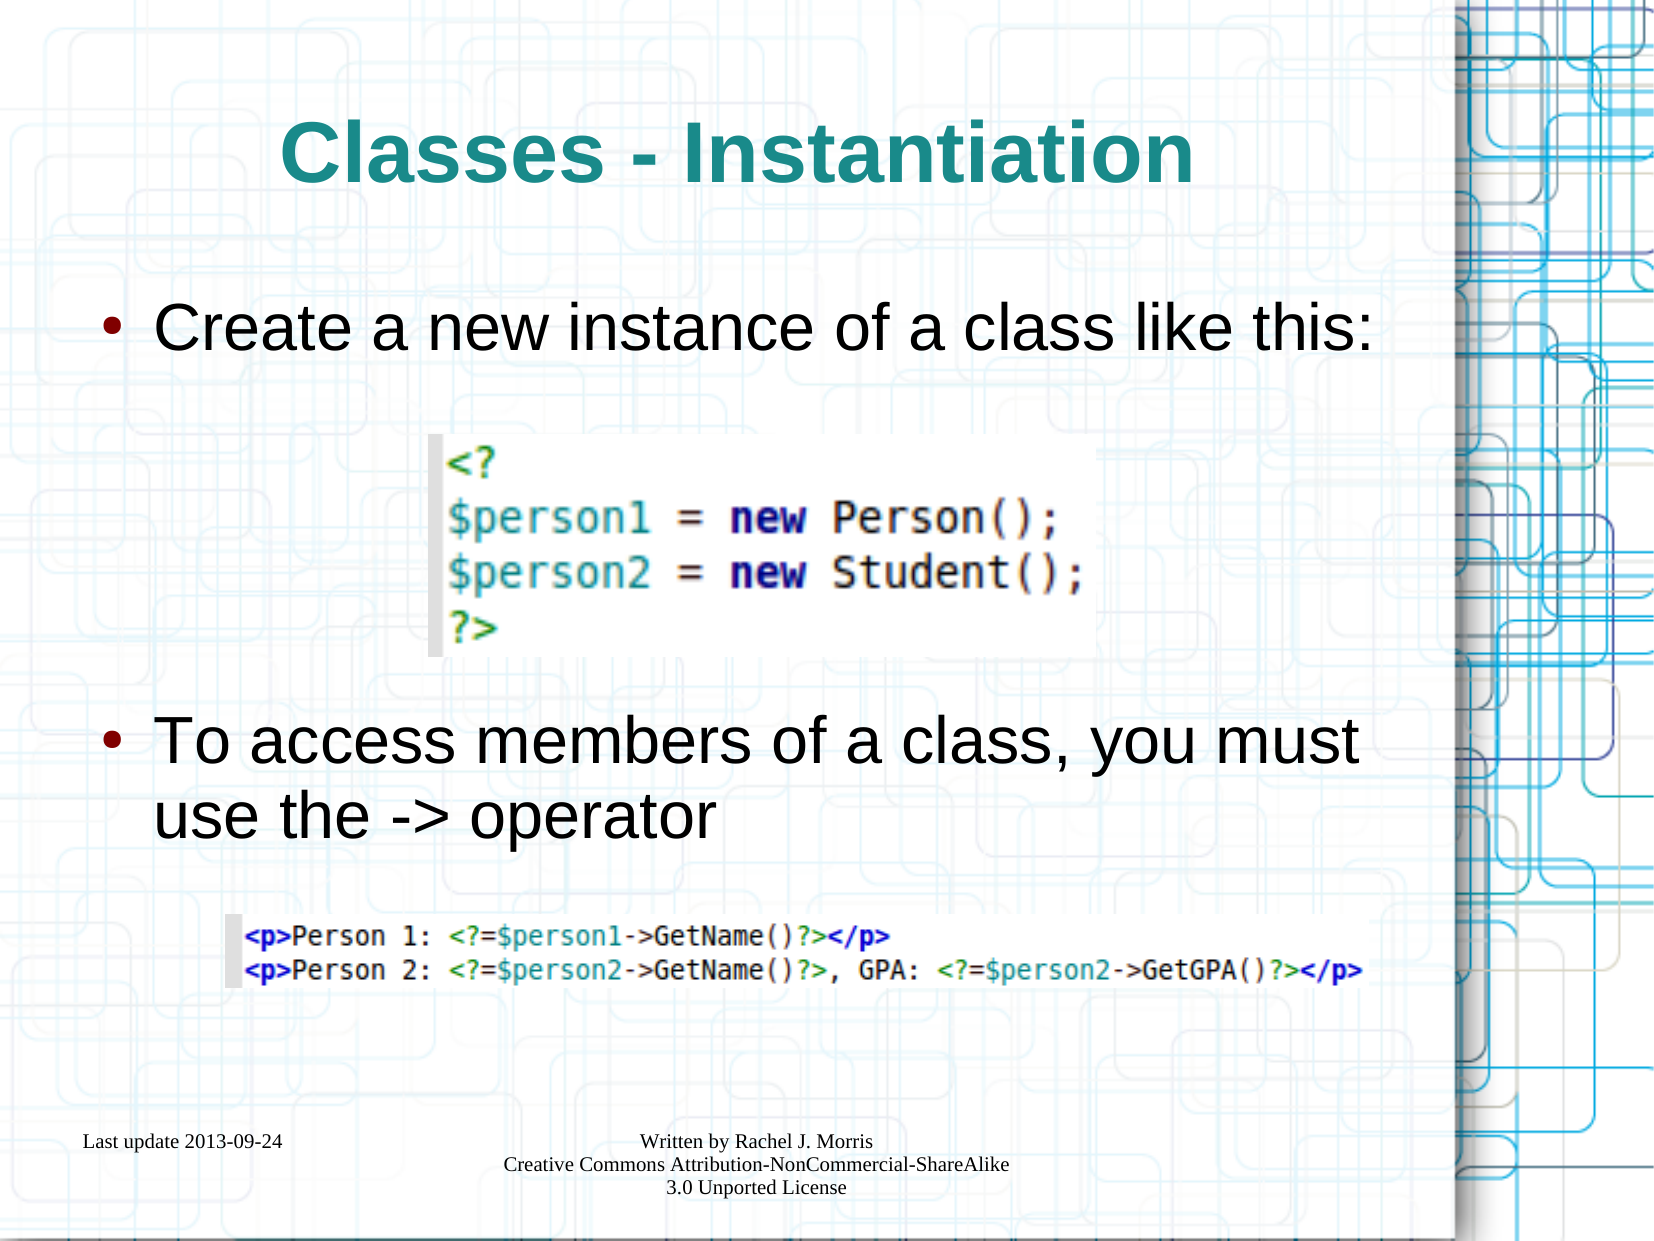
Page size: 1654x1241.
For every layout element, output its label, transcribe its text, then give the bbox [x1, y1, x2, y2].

title Classes - Instantiation [59, 49, 1418, 257]
list To access members of a class, you must use the -> operator [82, 703, 1418, 854]
picture [0, 0, 1654, 1241]
list Create a new instance of a class like this: [82, 290, 1418, 391]
